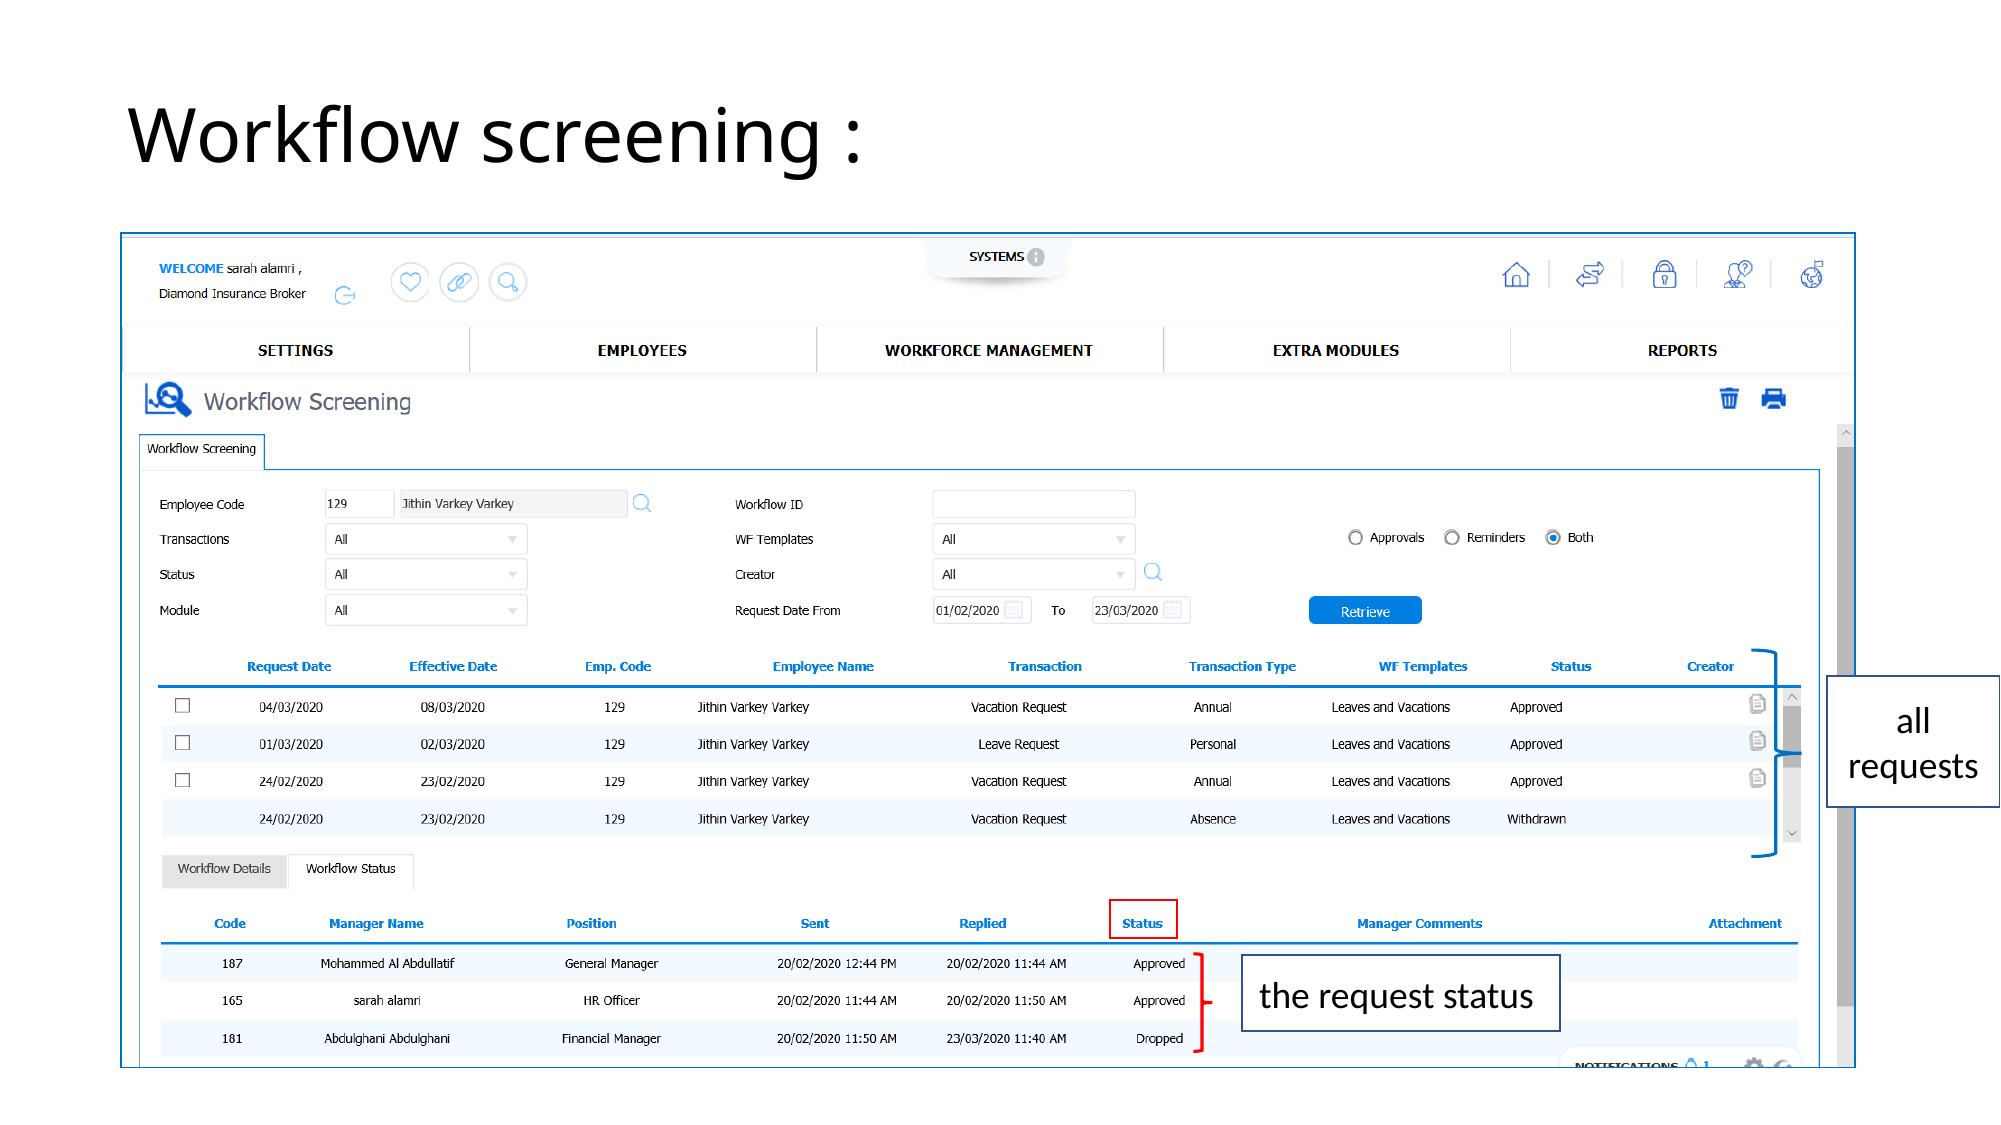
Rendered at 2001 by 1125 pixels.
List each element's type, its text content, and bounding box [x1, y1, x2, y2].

picture [121, 233, 1855, 1067]
text_box the request status [1242, 955, 1560, 1031]
text_box all requests [1827, 676, 2000, 807]
title Workflow screening : [112, 29, 1838, 247]
